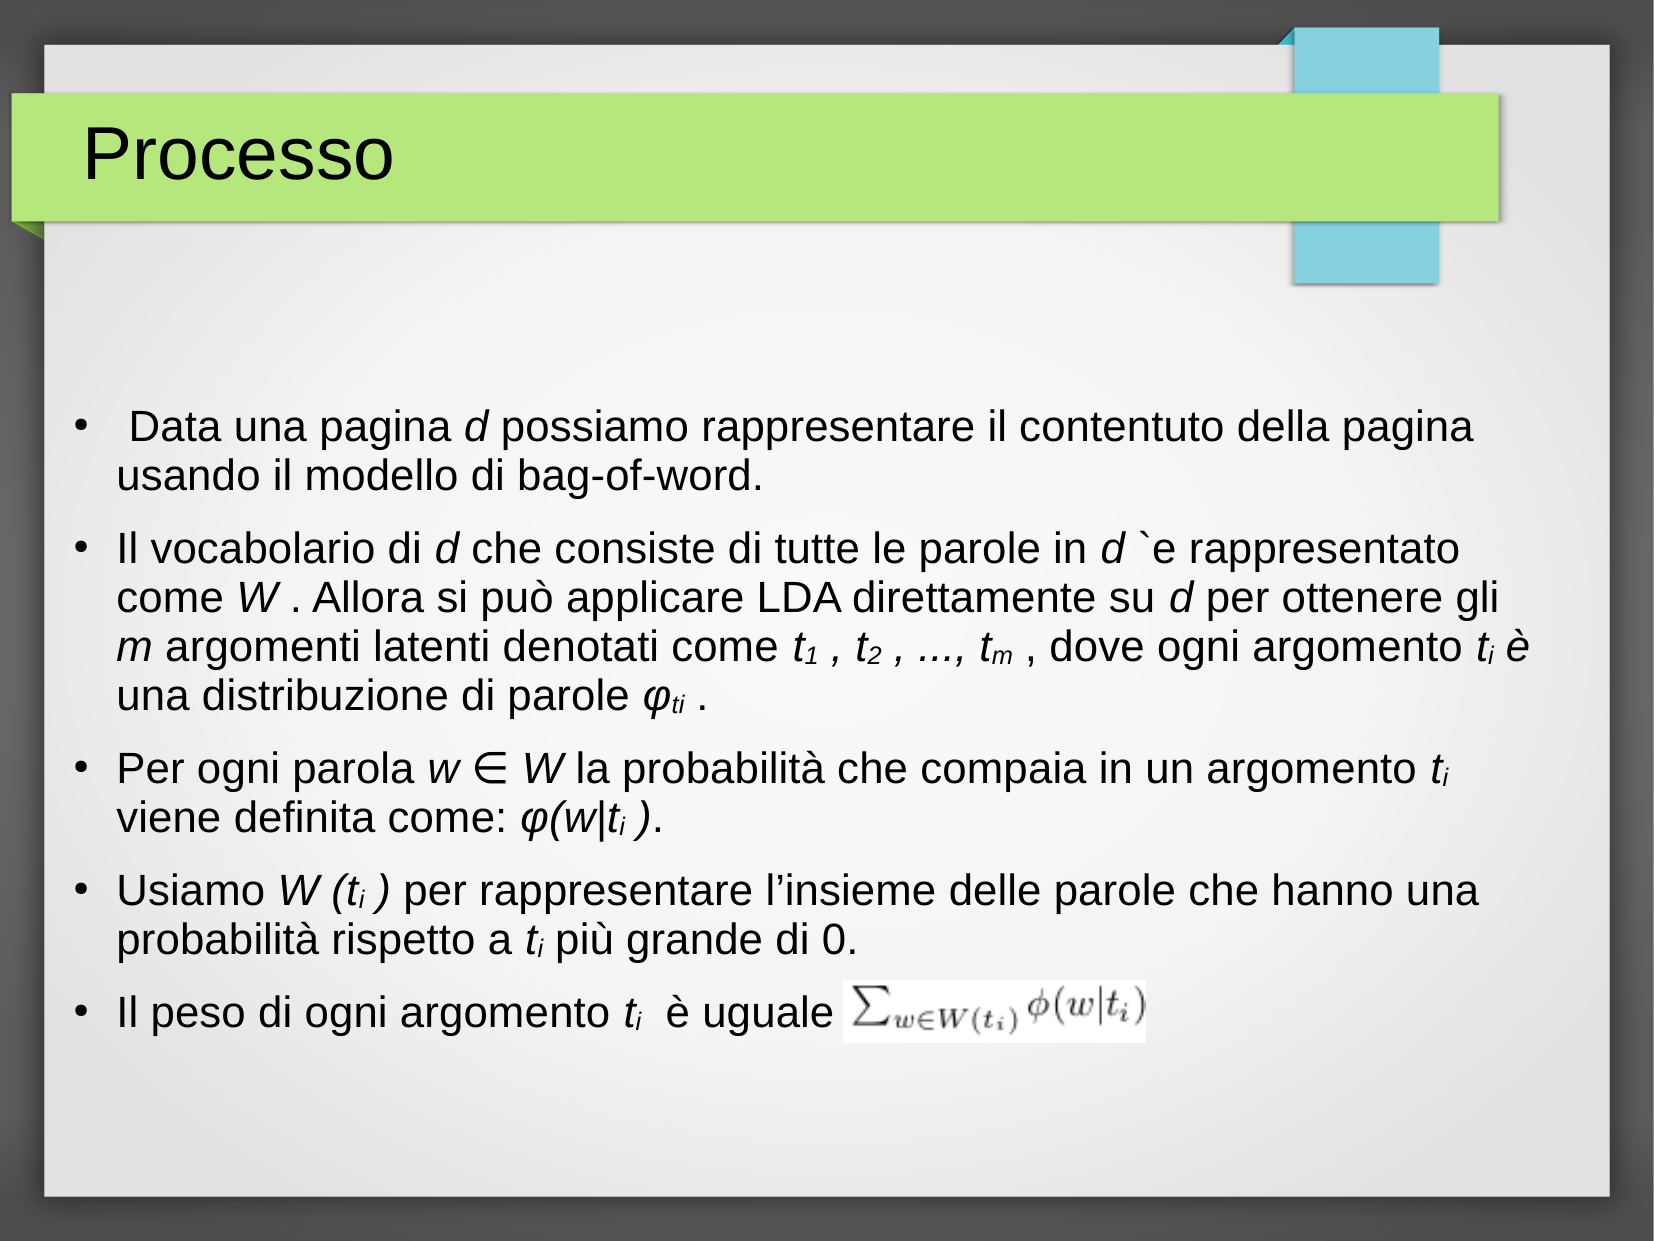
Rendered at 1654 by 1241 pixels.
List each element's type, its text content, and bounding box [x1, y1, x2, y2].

list Data una pagina d possiamo rappresentare il contentuto della pagina usando il modello di bag-of-word. Il vocabolario di d che consiste di tutte le parole in d `e rappresentato come W . Allora si può applicare LDA direttamente su d per ottenere gli m argomenti latenti denotati come t1 , t2 , ..., tm , dove ogni argomento ti è una distribuzione di parole φti . Per ogni parola w ∈ W la probabilità che compaia in un argomento ti viene definita come: φ(w|ti ). Usiamo W (ti ) per rappresentare l’insieme delle parole che hanno una probabilità rispetto a ti più grande di 0. Il peso di ogni argomento ti è uguale a [59, 401, 1536, 1040]
picture [0, 0, 1654, 1241]
title Processo [82, 94, 1264, 213]
